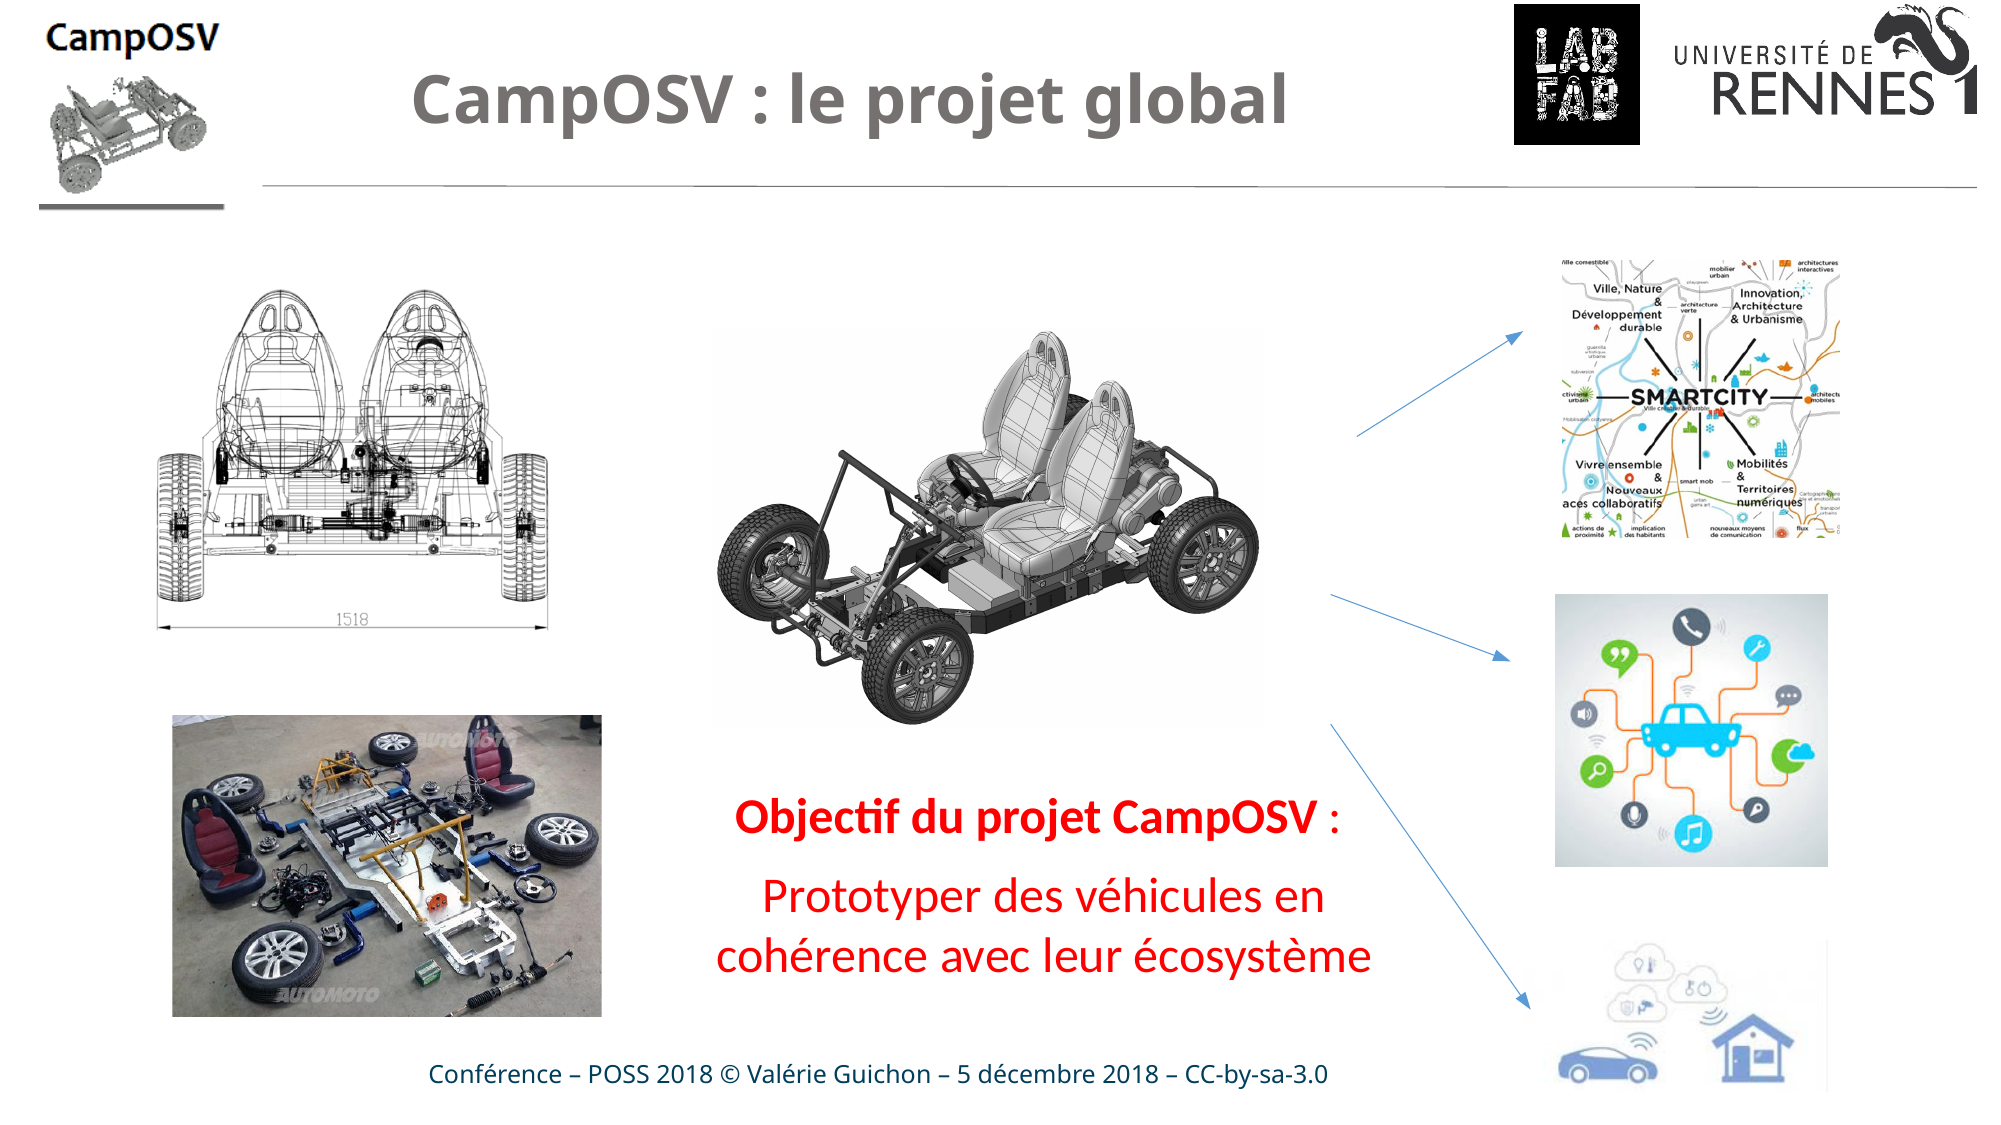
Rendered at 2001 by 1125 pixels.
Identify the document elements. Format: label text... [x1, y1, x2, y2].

picture [1523, 940, 1828, 1092]
picture [142, 283, 560, 639]
text_box CampOSV : le projet global [186, 0, 1515, 204]
picture [172, 715, 602, 1017]
picture [39, 0, 186, 204]
text_box Objectif du projet CampOSV : Prototyper des véhicules en cohérence avec leur écosystème [639, 775, 1450, 993]
text_box Conférence – POSS 2018 © Valérie Guichon – 5 décembre 2018 – CC-by-sa-3.0 [413, 1051, 1401, 1096]
picture [1675, 4, 1977, 115]
picture [712, 327, 1264, 727]
title [1515, 0, 2000, 204]
picture [1515, 4, 1640, 146]
picture [1562, 260, 1840, 538]
picture [1555, 594, 1828, 867]
